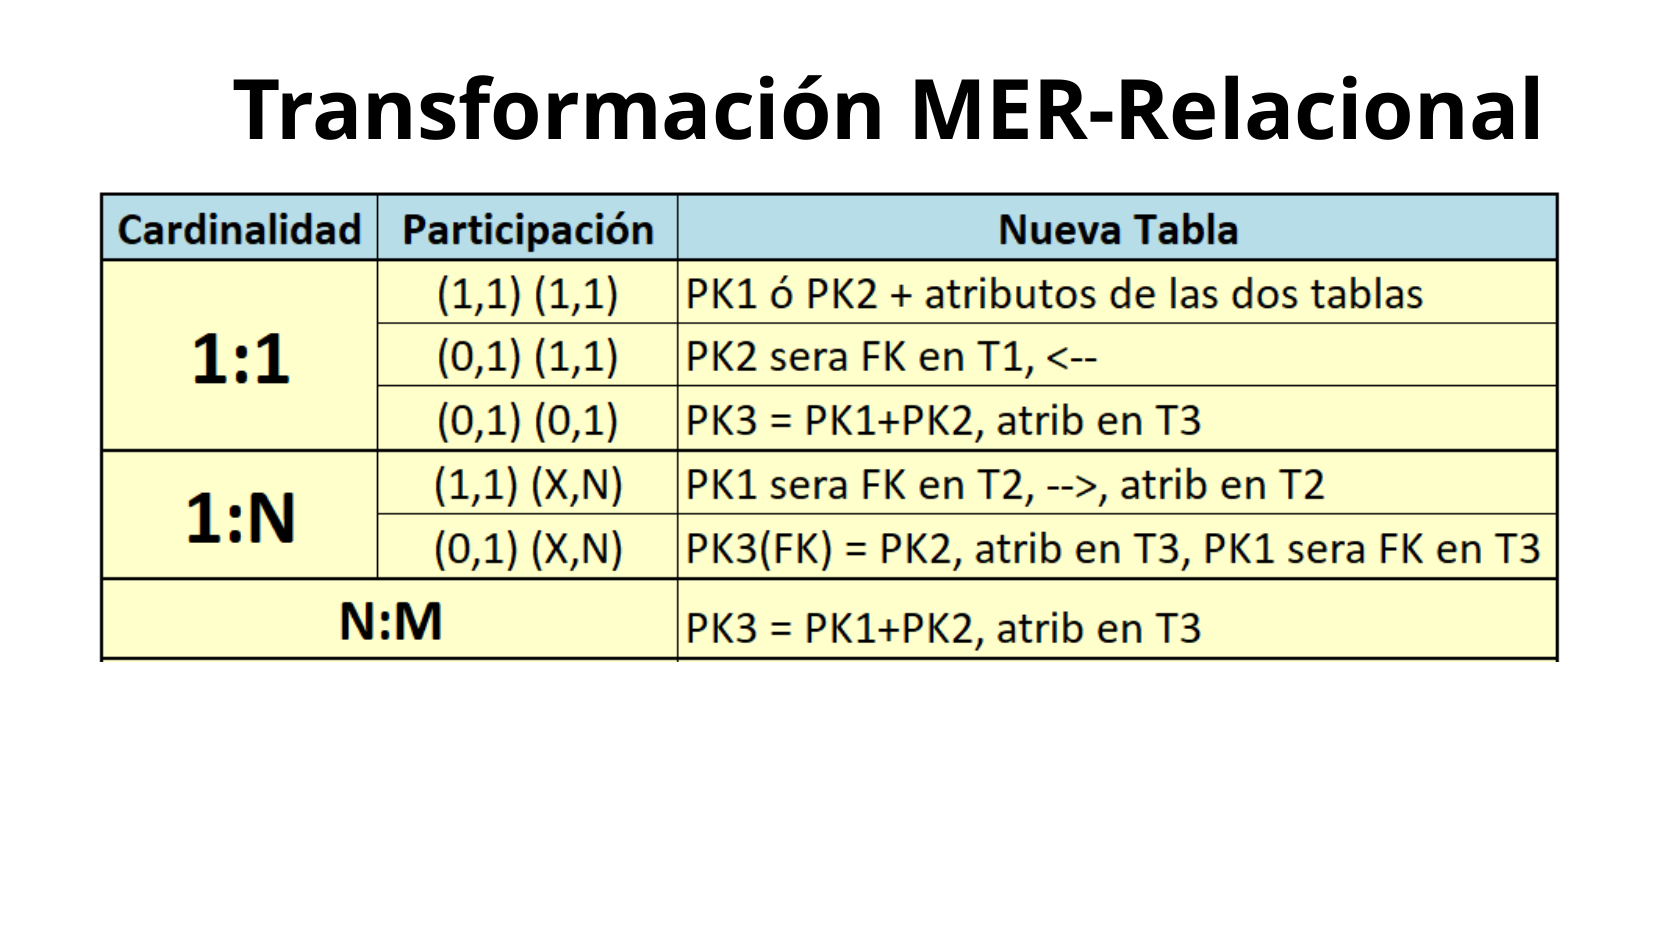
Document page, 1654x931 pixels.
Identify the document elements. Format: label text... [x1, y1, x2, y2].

text_box Transformación MER-Relacional [138, 48, 1583, 851]
picture [94, 185, 1567, 662]
